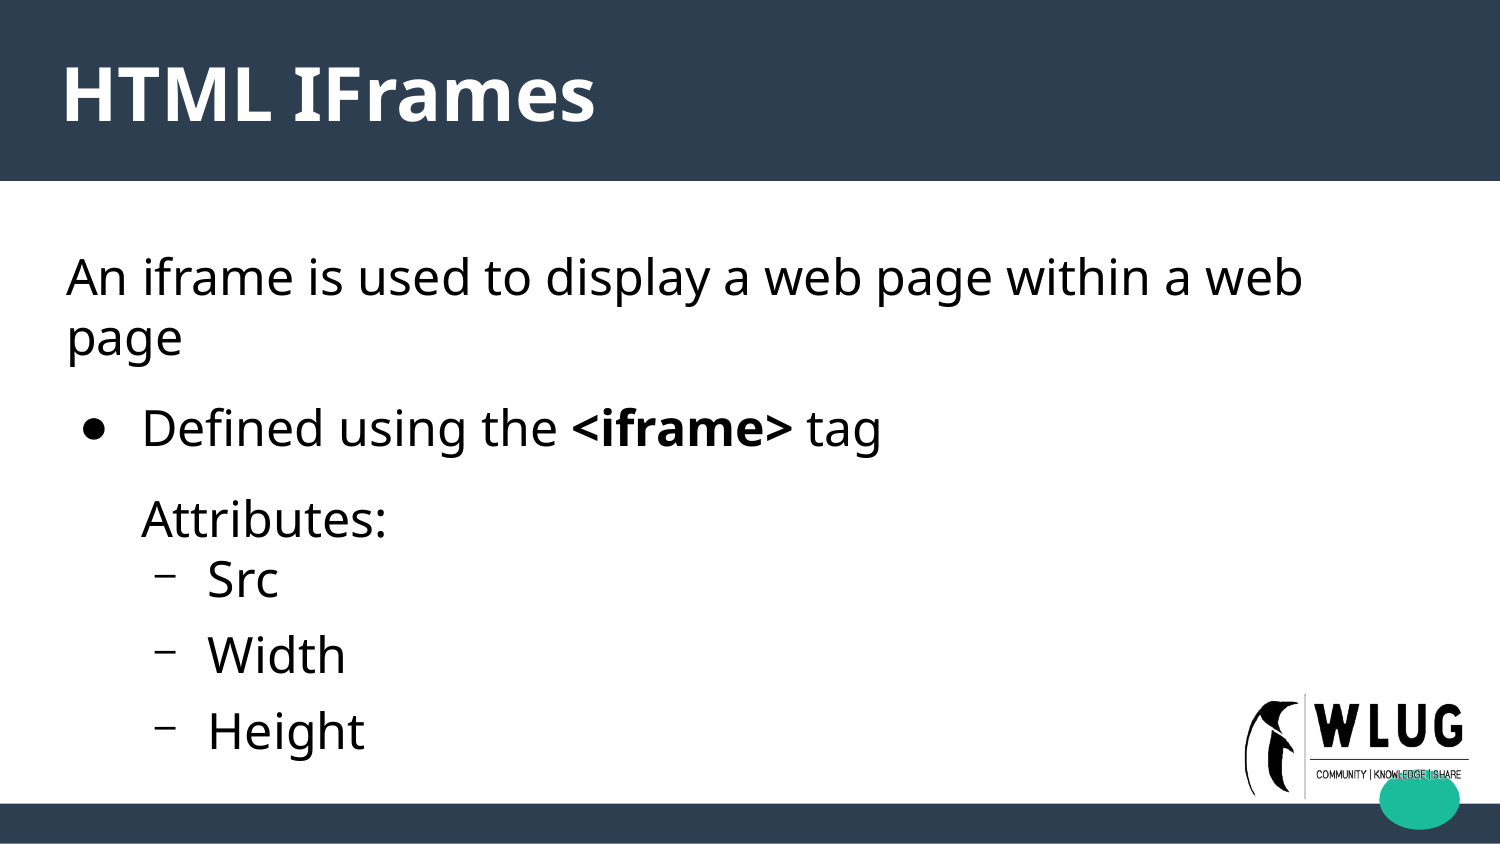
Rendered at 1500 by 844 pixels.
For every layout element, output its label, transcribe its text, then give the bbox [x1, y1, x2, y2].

picture [1229, 686, 1477, 804]
title HTML IFrames [45, 31, 1443, 132]
list An iframe is used to display a web page within a web page Defined using the <iframe> tag Attributes: Src Width Height [51, 230, 1449, 426]
